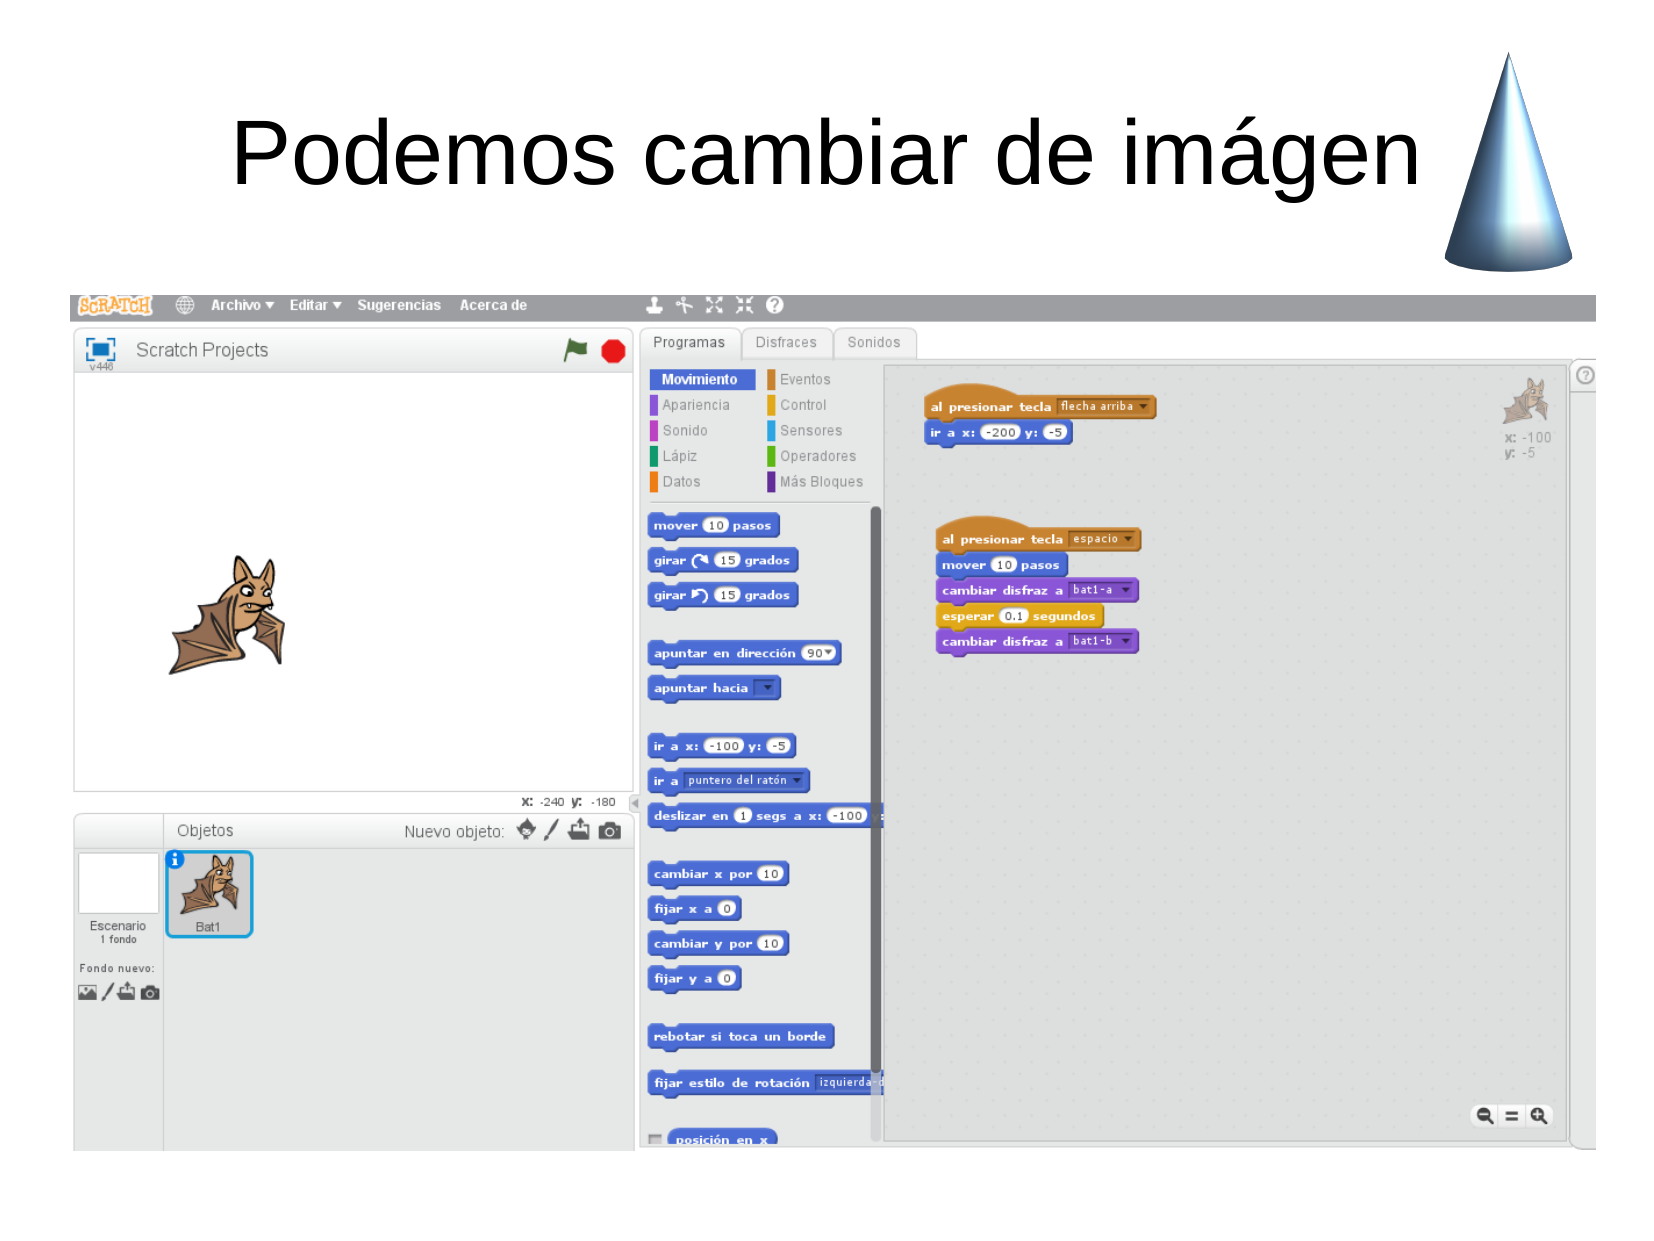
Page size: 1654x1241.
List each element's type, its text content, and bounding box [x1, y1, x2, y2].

title Podemos cambiar de imágen [82, 49, 1571, 257]
picture [70, 295, 1596, 1151]
